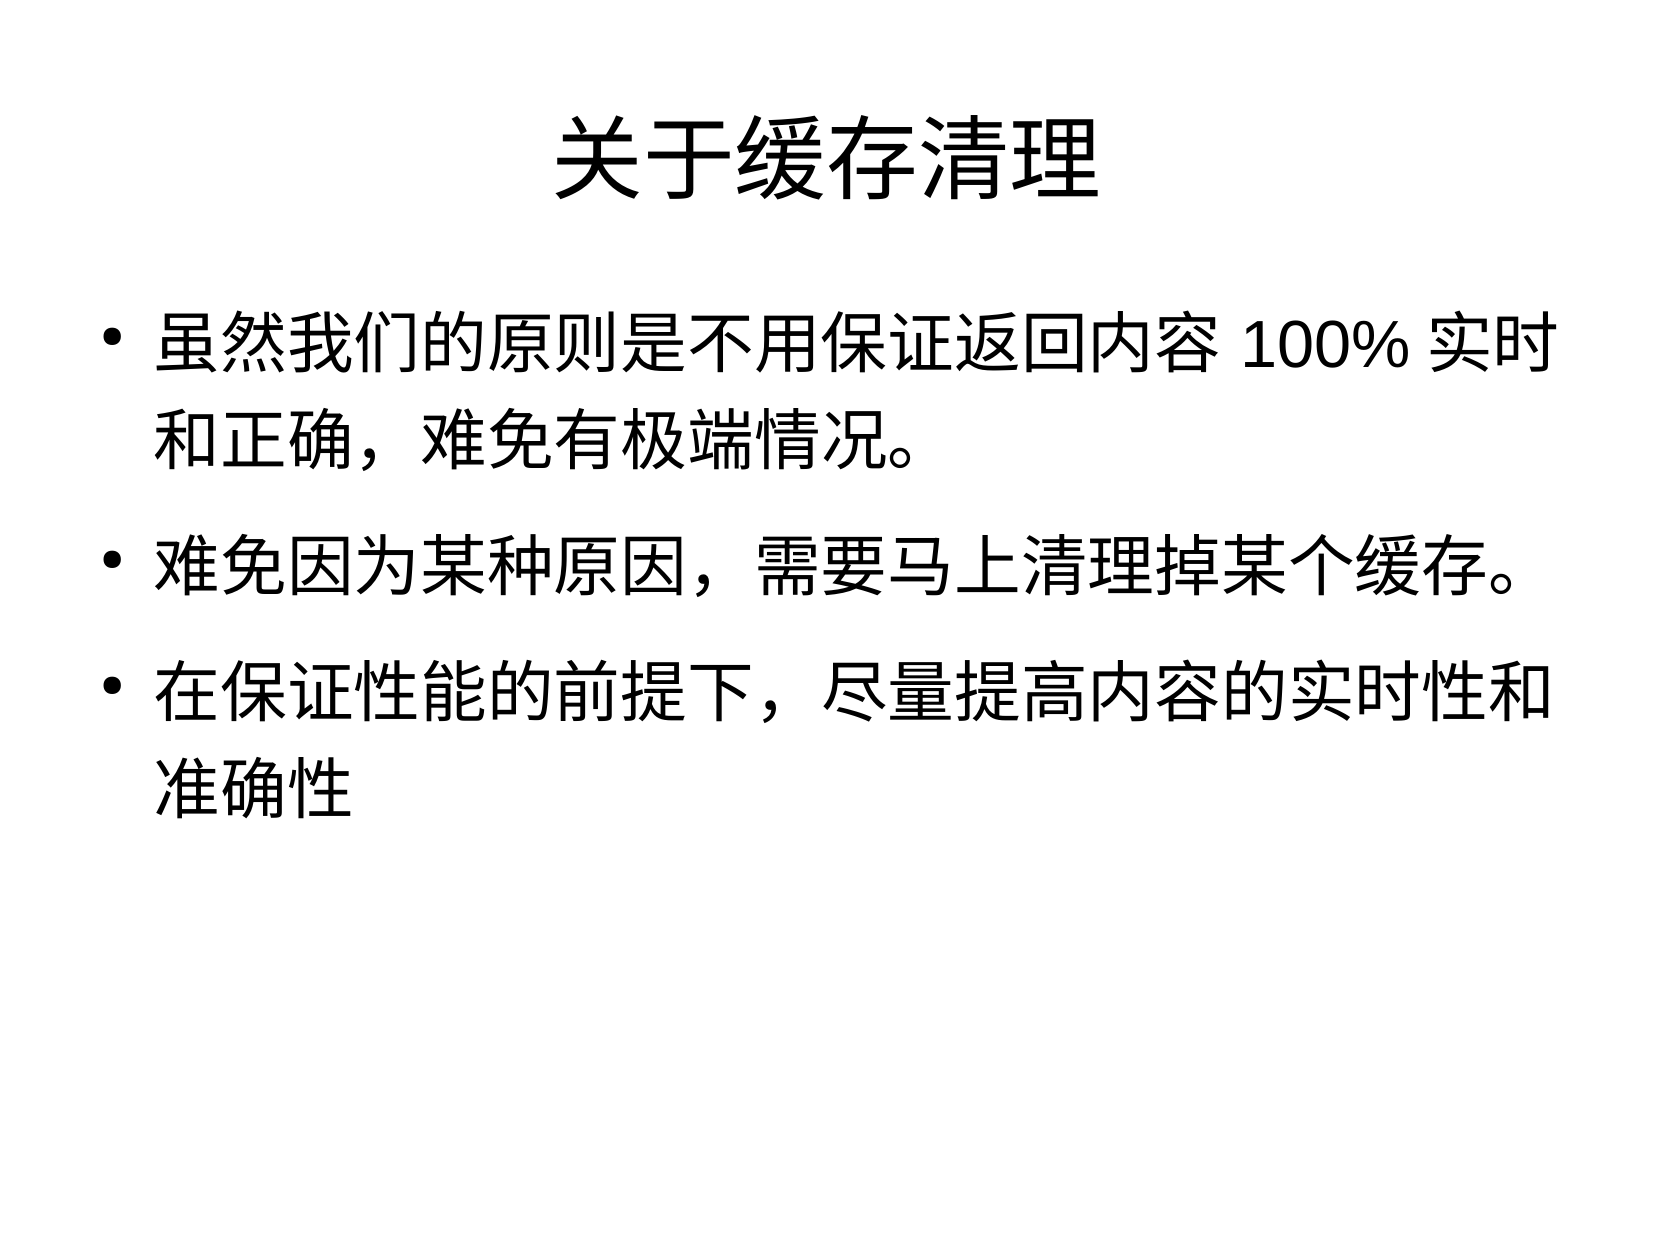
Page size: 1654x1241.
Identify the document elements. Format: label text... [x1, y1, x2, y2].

title 关于缓存清理 [82, 49, 1571, 257]
list 虽然我们的原则是不用保证返回内容100%实时和正确，难免有极端情况。 难免因为某种原因，需要马上清理掉某个缓存。 在保证性能的前提下，尽量提高内容的实时性和准确性 [82, 290, 1571, 1109]
